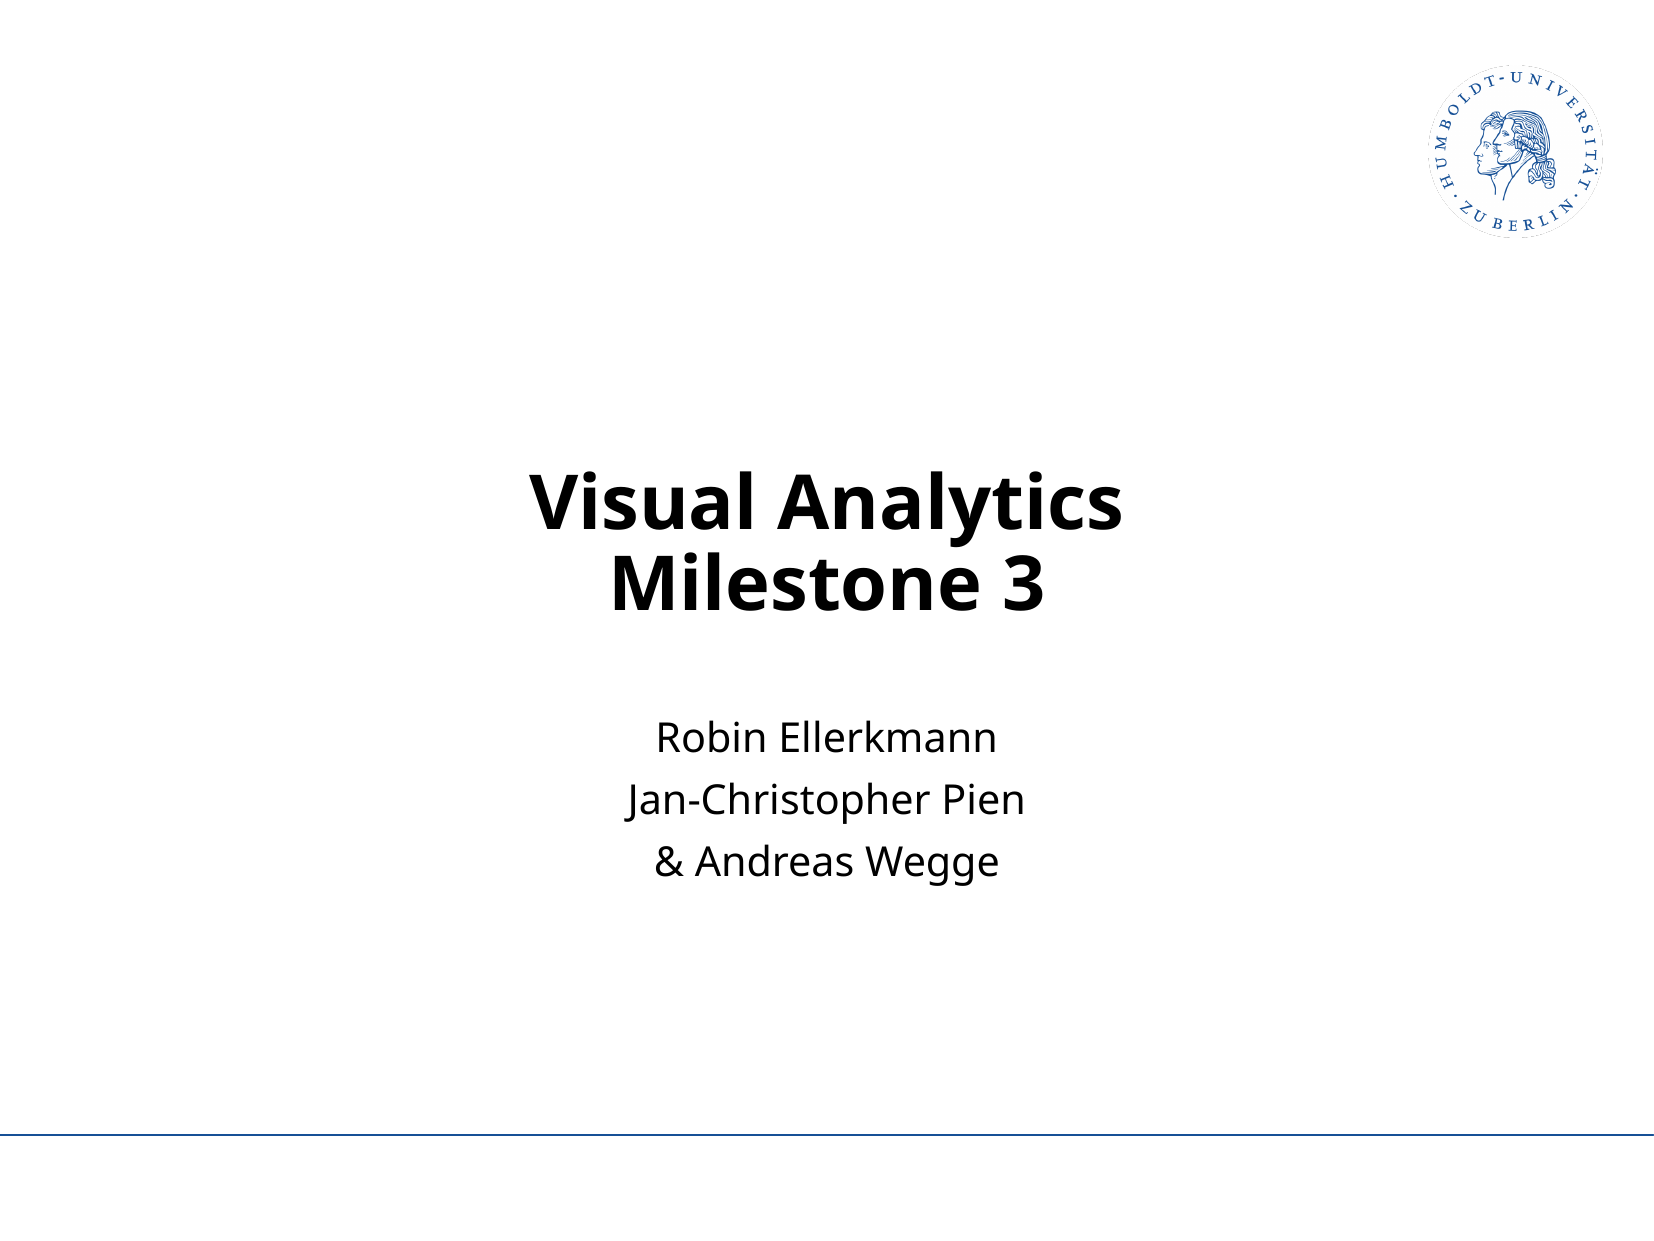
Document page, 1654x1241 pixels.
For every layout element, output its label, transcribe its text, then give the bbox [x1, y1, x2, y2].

subtitle Robin Ellerkmann Jan-Christopher Pien & Andreas Wegge [206, 651, 1447, 951]
title Visual Analytics Milestone 3 [206, 202, 1447, 635]
